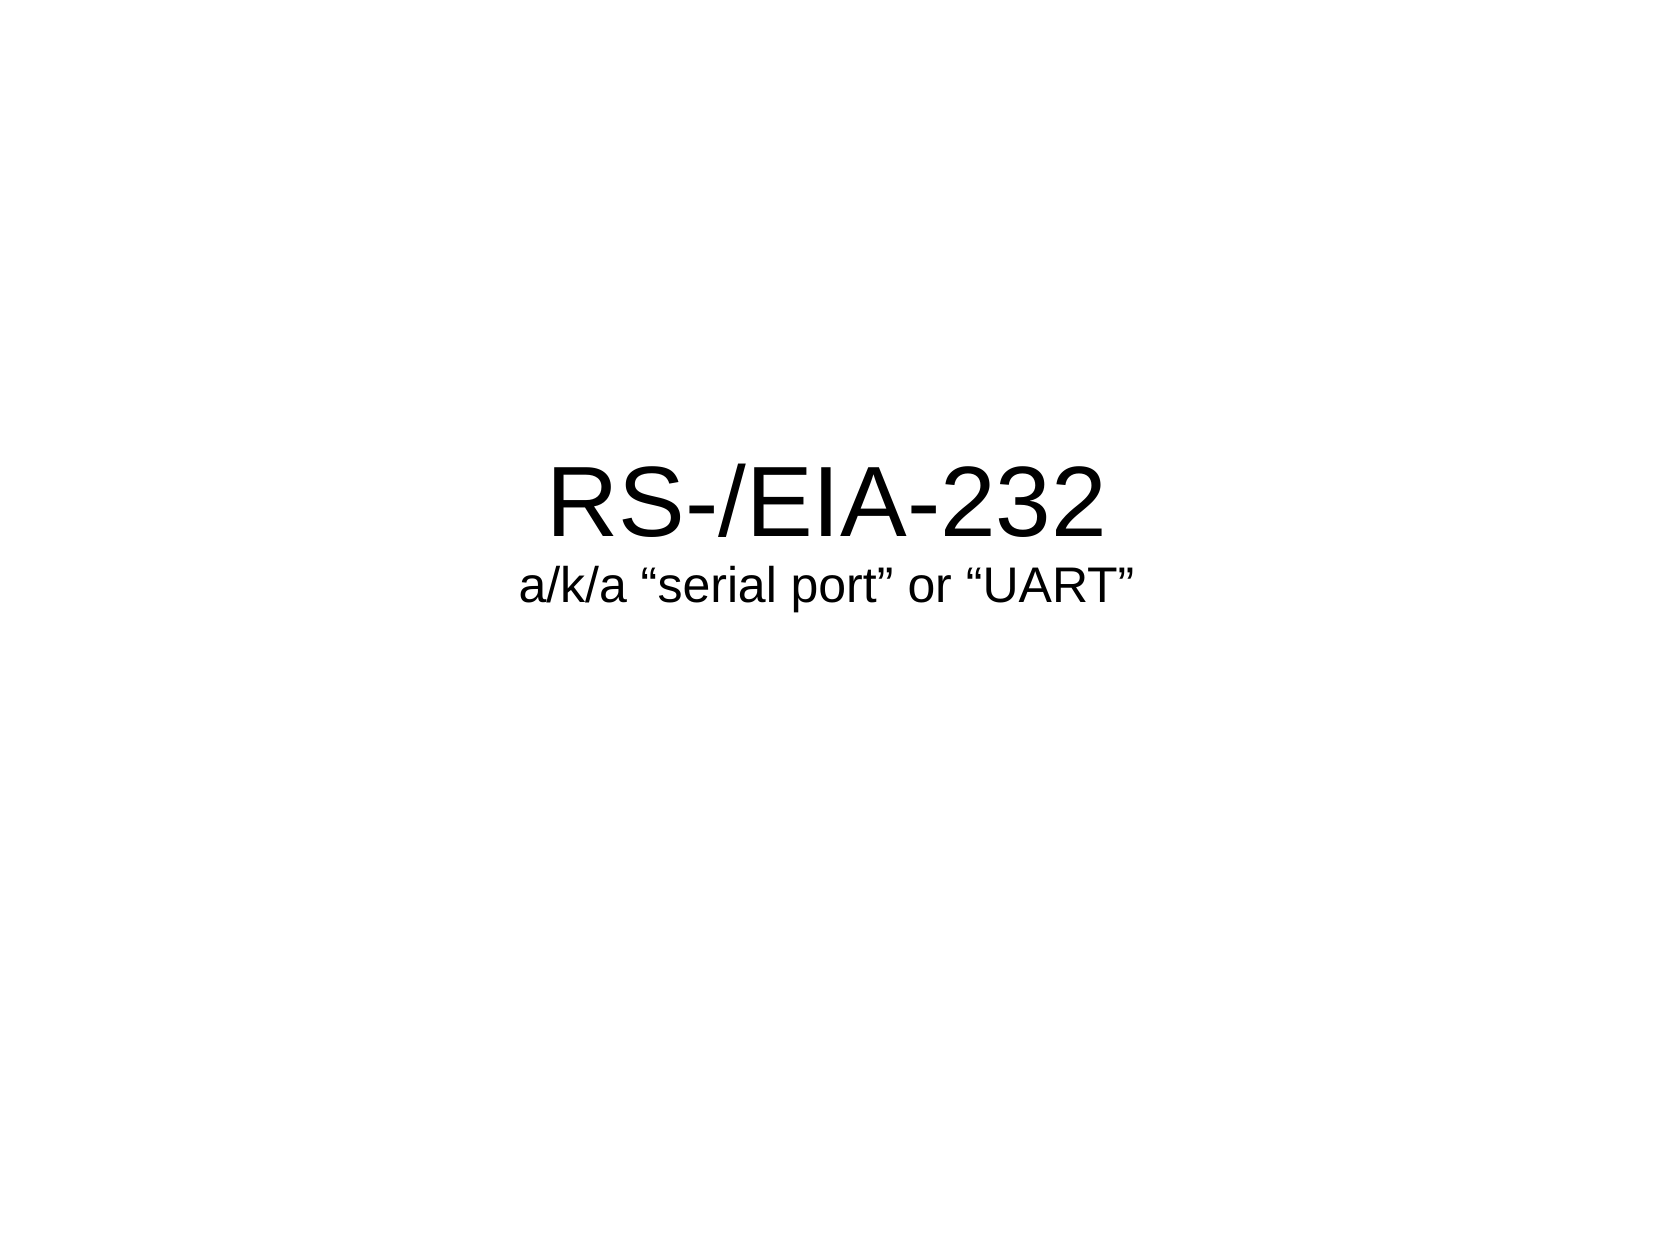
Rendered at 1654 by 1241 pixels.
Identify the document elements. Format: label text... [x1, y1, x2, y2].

subtitle RS-/EIA-232 a/k/a “serial port” or “UART” [82, 49, 1571, 1010]
